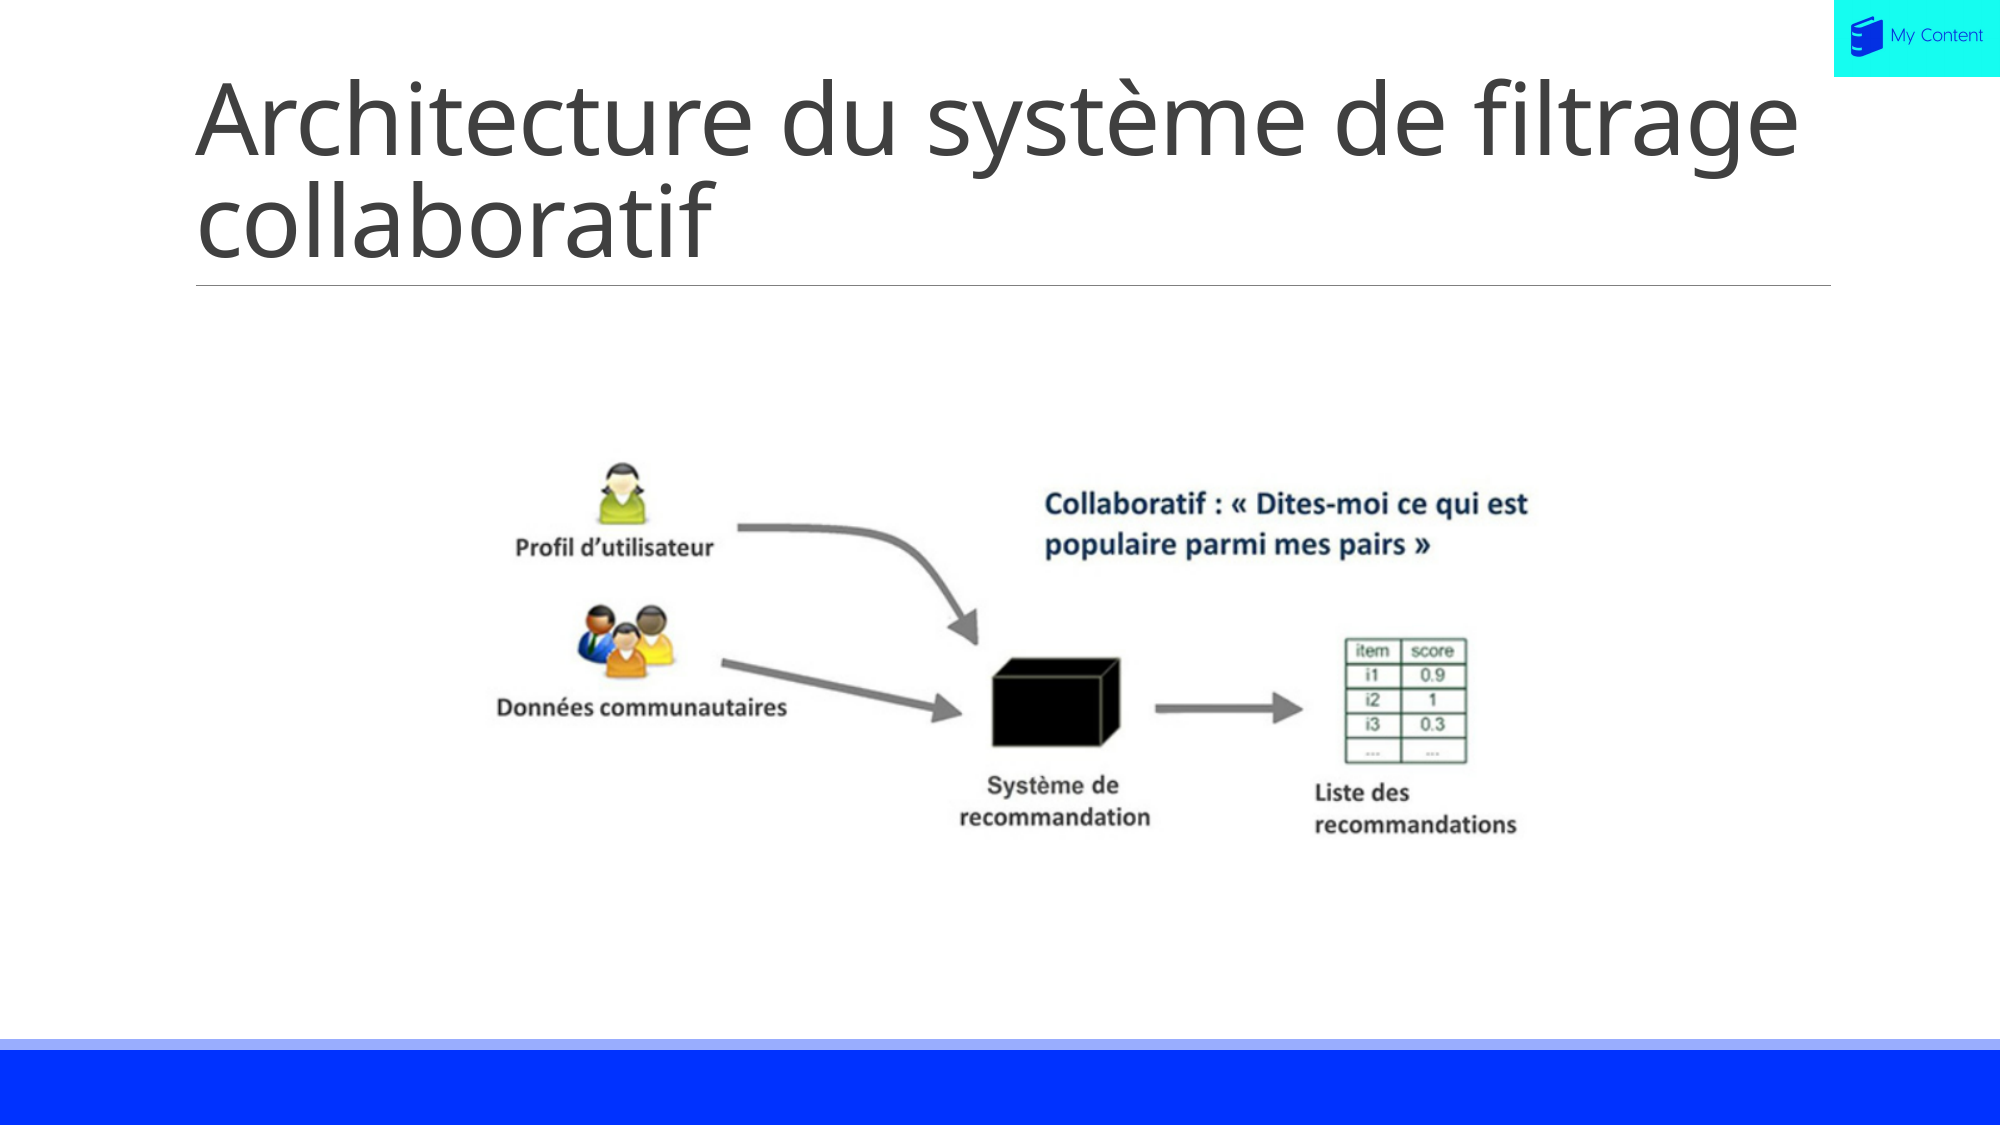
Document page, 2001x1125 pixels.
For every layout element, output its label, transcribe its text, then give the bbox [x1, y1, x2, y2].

picture [1834, 0, 2000, 77]
picture [464, 411, 1546, 855]
title Architecture du système de filtrage collaboratif [180, 47, 1831, 286]
